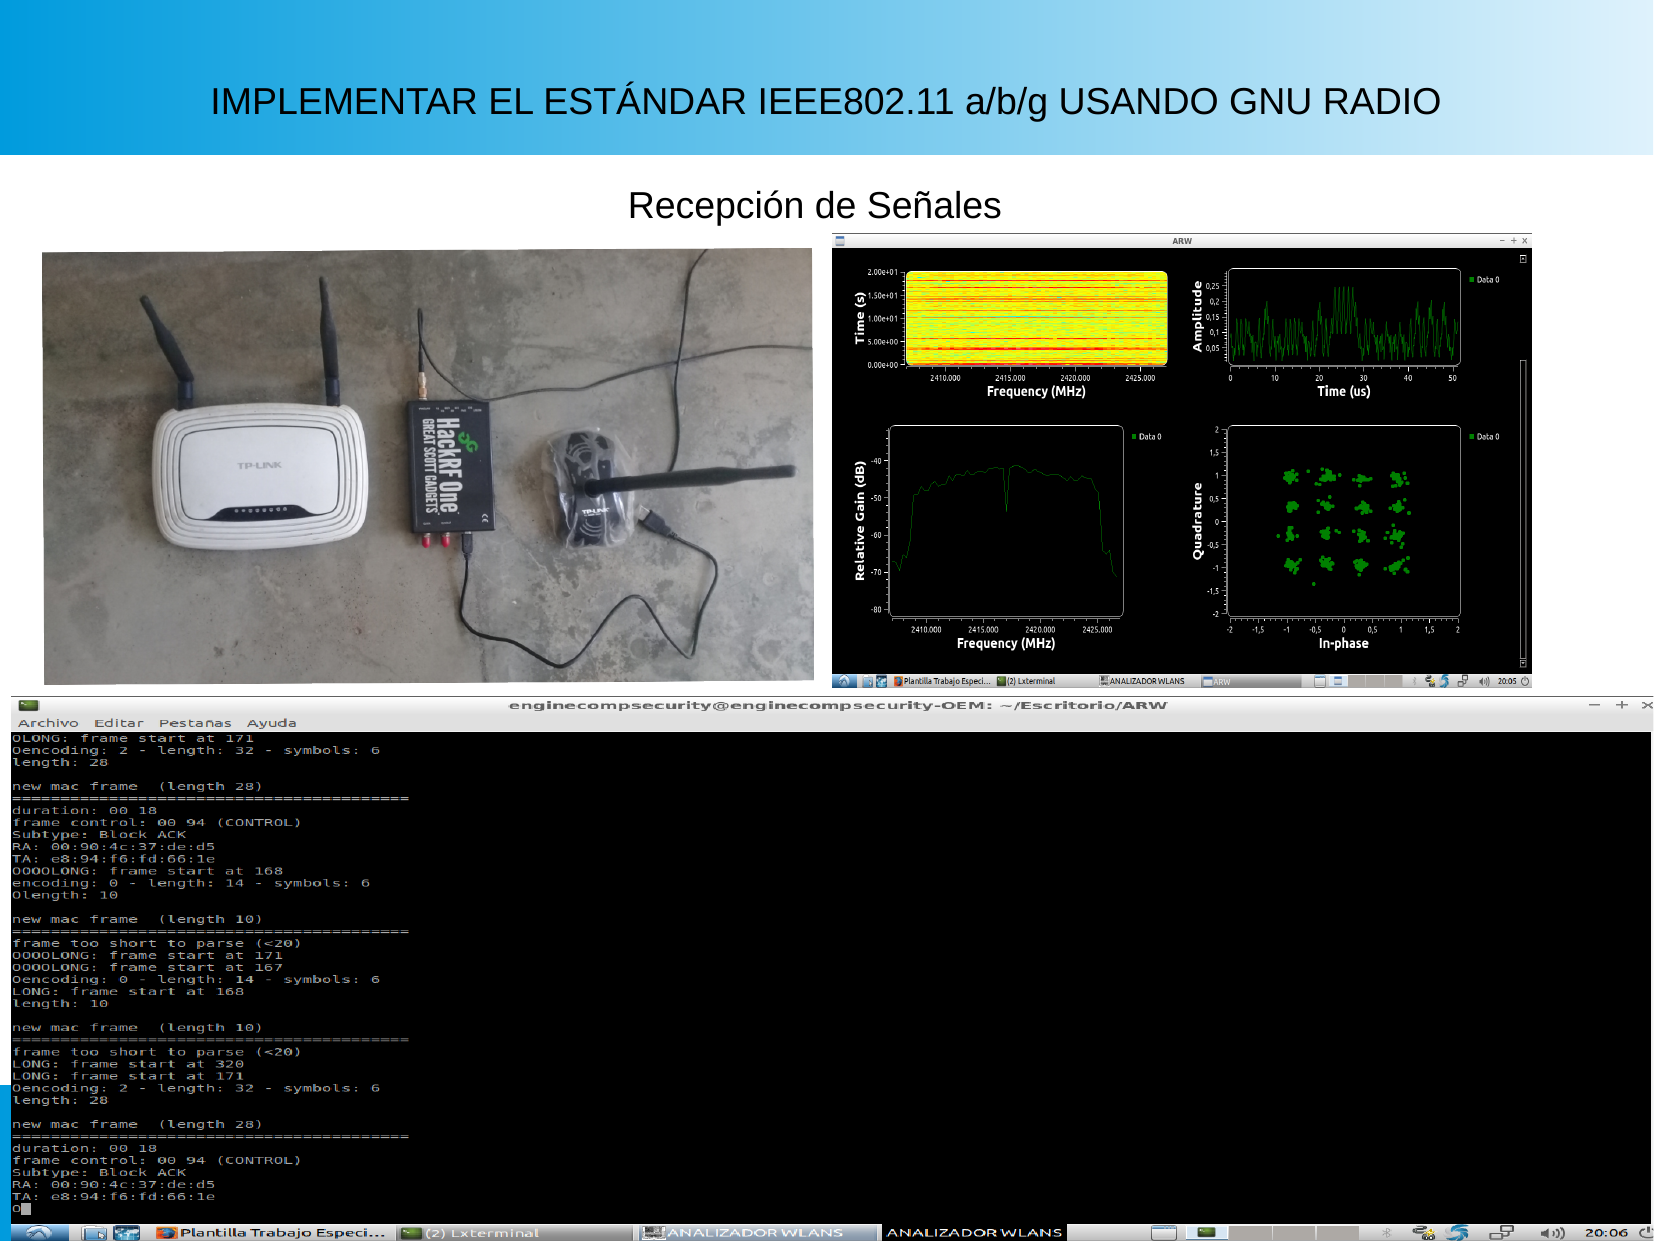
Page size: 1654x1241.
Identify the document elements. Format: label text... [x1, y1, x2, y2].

picture [11, 696, 1654, 1241]
title IMPLEMENTAR EL ESTÁNDAR IEEE802.11 a/b/g USANDO GNU RADIO [82, 49, 1571, 154]
picture [832, 233, 1532, 688]
picture [41, 248, 814, 686]
text_box Recepción de Señales [578, 177, 1052, 234]
